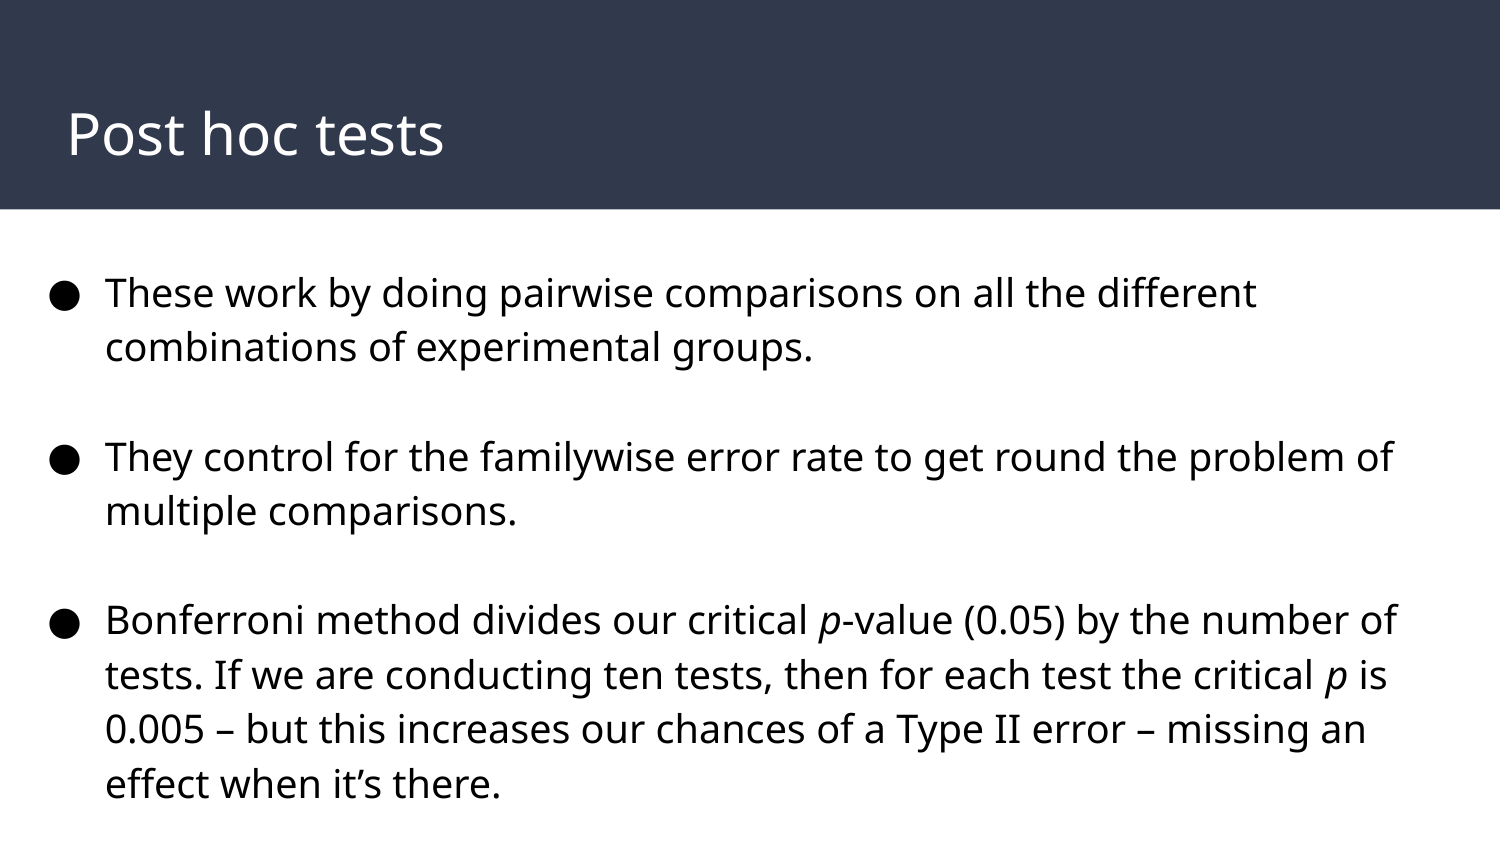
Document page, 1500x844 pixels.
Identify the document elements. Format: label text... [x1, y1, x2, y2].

title Post hoc tests [51, 82, 1449, 185]
text_box These work by doing pairwise comparisons on all the different combinations of experimental groups. They control for the familywise error rate to get round the problem of multiple comparisons. Bonferroni method divides our critical p-value (0.05) by the number of tests. If we are conducting ten tests, then for each test the critical p is 0.005 – but this increases our chances of a Type II error – missing an effect when it’s there. [14, 245, 1478, 826]
